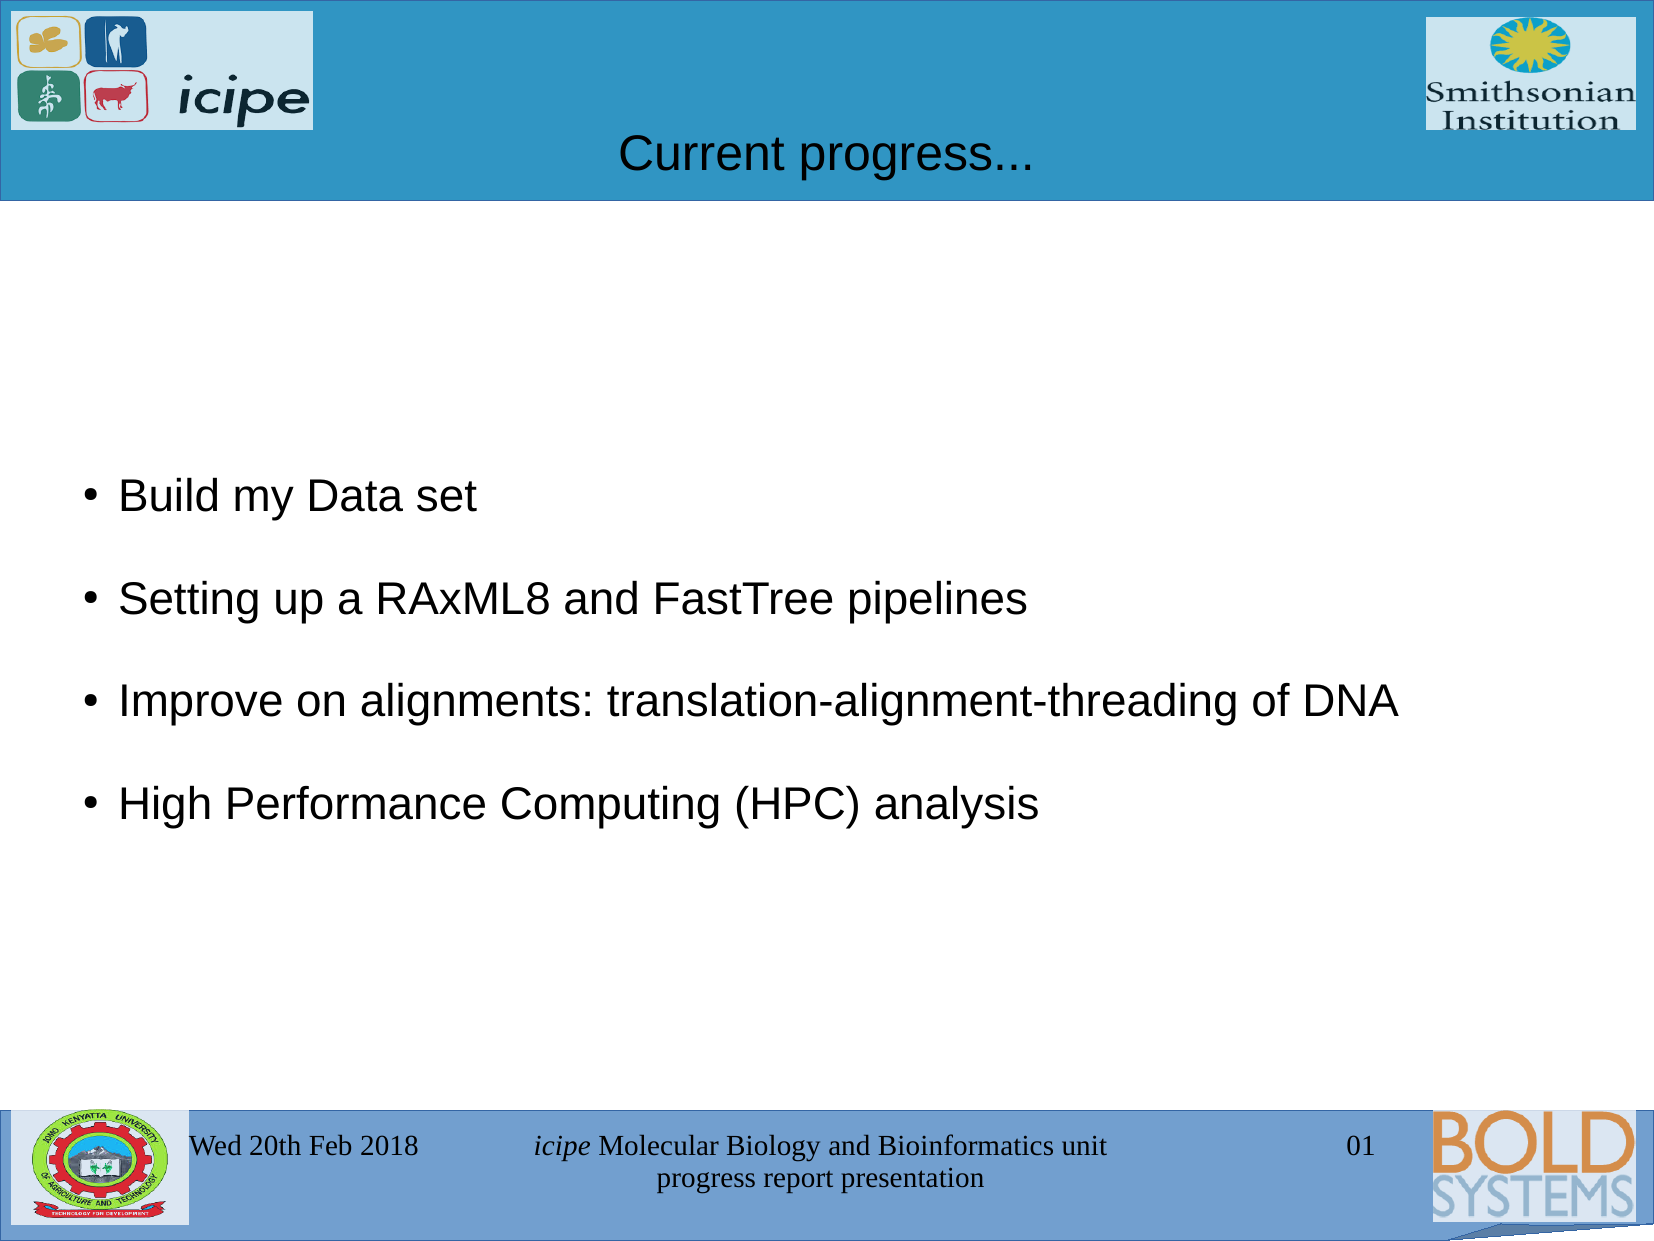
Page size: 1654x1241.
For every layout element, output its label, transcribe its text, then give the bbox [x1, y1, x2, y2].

text_box [443, 488, 1217, 756]
table_cell [11, 1104, 189, 1110]
picture [1426, 17, 1636, 130]
picture [11, 11, 313, 130]
title Current progress... [82, 49, 1571, 257]
subtitle Build my Data set Setting up a RAxML8 and FastTree pipelines Improve on alignments: translation-alignment-threading of DNA High Performance Computing (HPC) analysis [82, 290, 1571, 1010]
